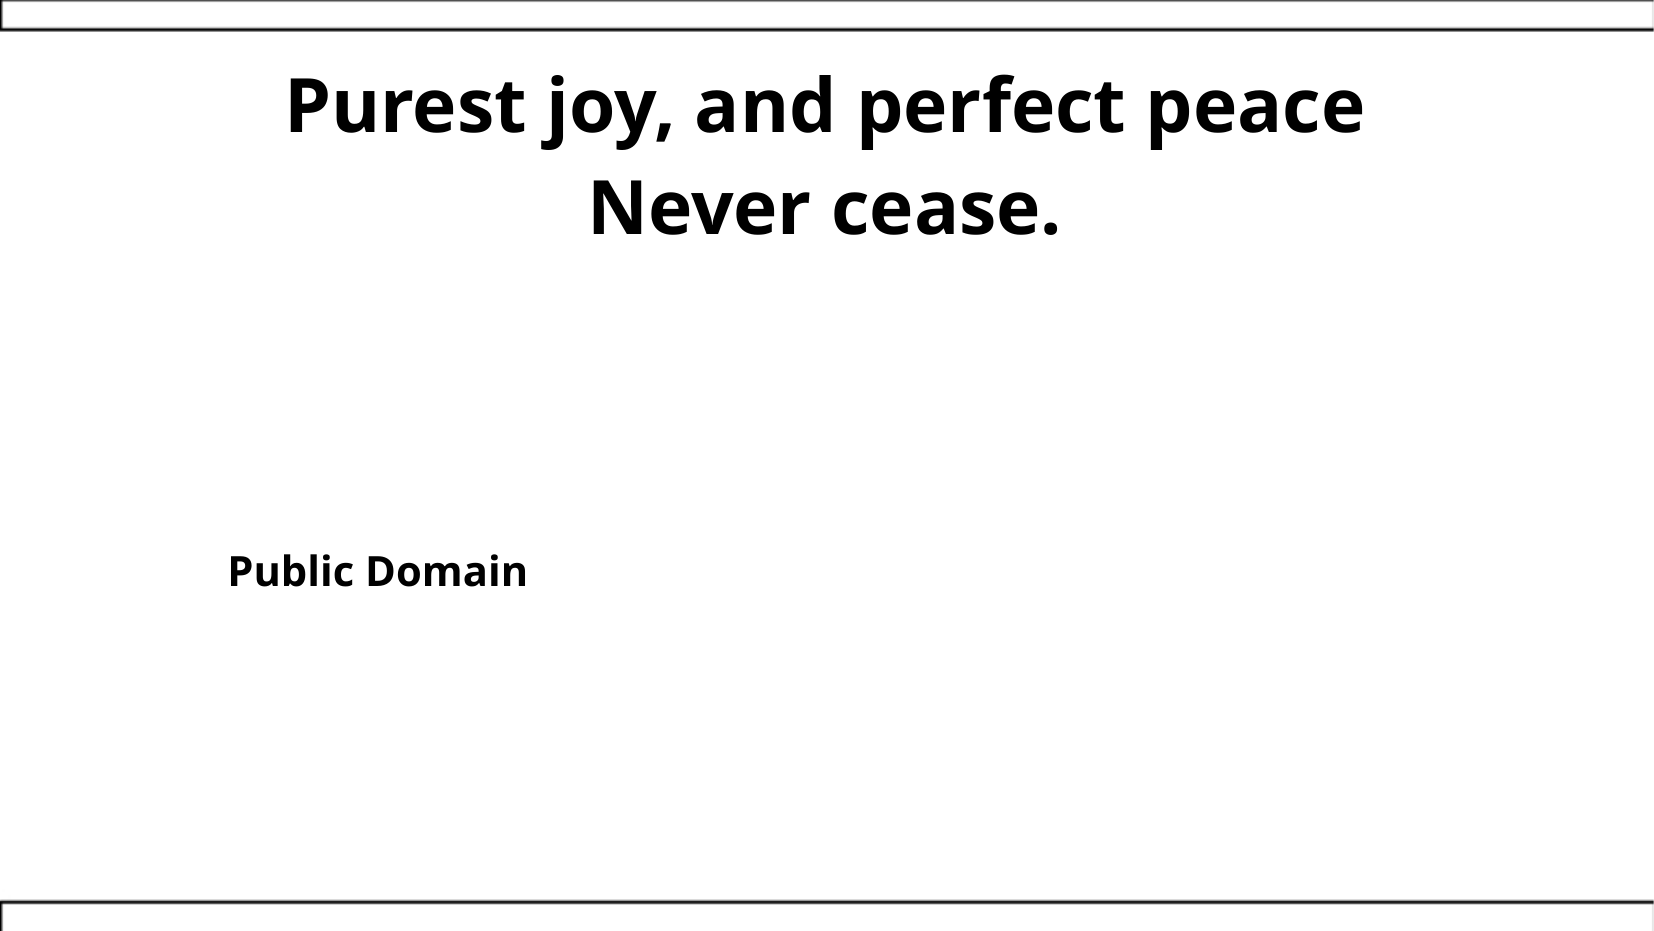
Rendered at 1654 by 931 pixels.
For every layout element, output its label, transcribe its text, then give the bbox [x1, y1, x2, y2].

picture [0, 0, 1654, 931]
text_box Purest joy, and perfect peace Never cease. Public Domain [105, 45, 1546, 757]
